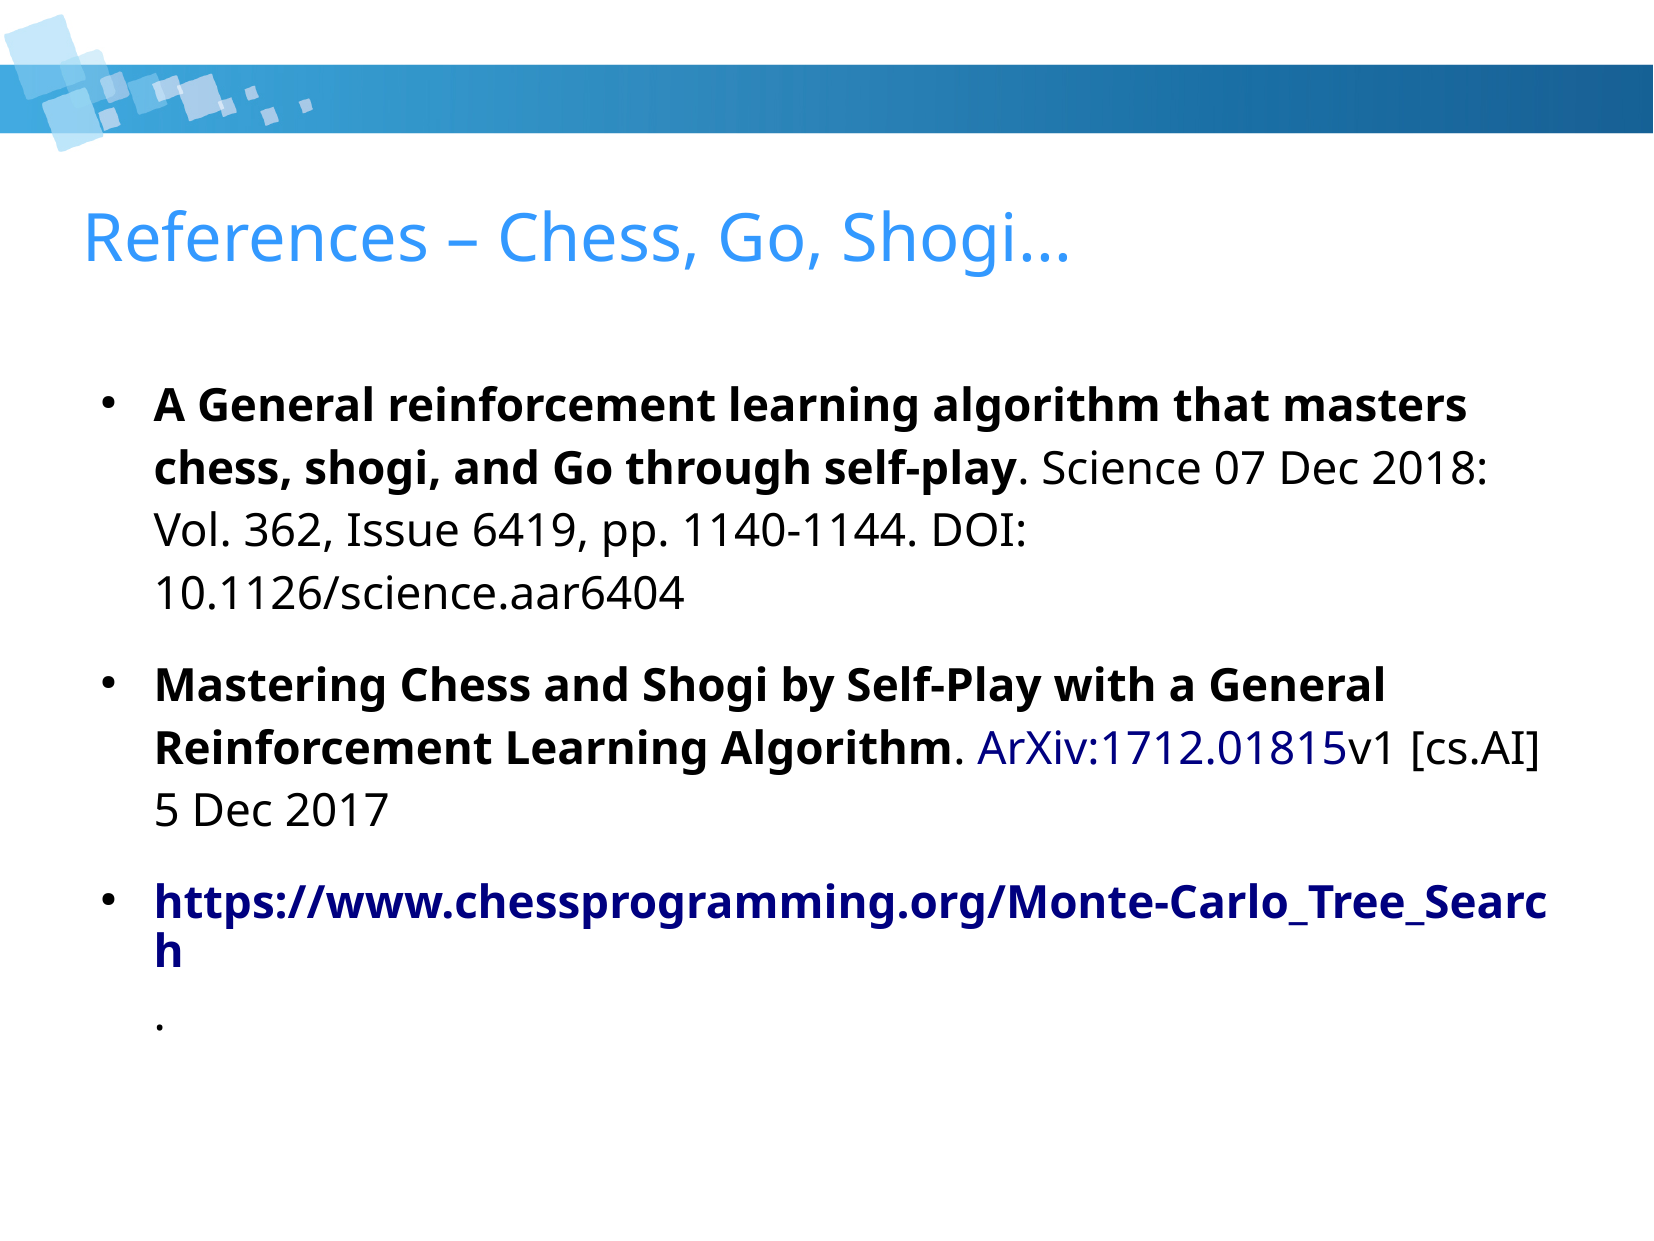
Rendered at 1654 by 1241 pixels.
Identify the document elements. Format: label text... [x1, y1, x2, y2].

list A General reinforcement learning algorithm that masters chess, shogi, and Go through self-play. Science 07 Dec 2018: Vol. 362, Issue 6419, pp. 1140-1144. DOI: 10.1126/science.aar6404 Mastering Chess and Shogi by Self-Play with a General Reinforcement Learning Algorithm. ArXiv:1712.01815v1 [cs.AI] 5 Dec 2017 https://www.chessprogramming.org/Monte-Carlo_Tree_Search. [82, 372, 1571, 1093]
title References – Chess, Go, Shogi... [82, 132, 1571, 340]
picture [0, 0, 1653, 1238]
